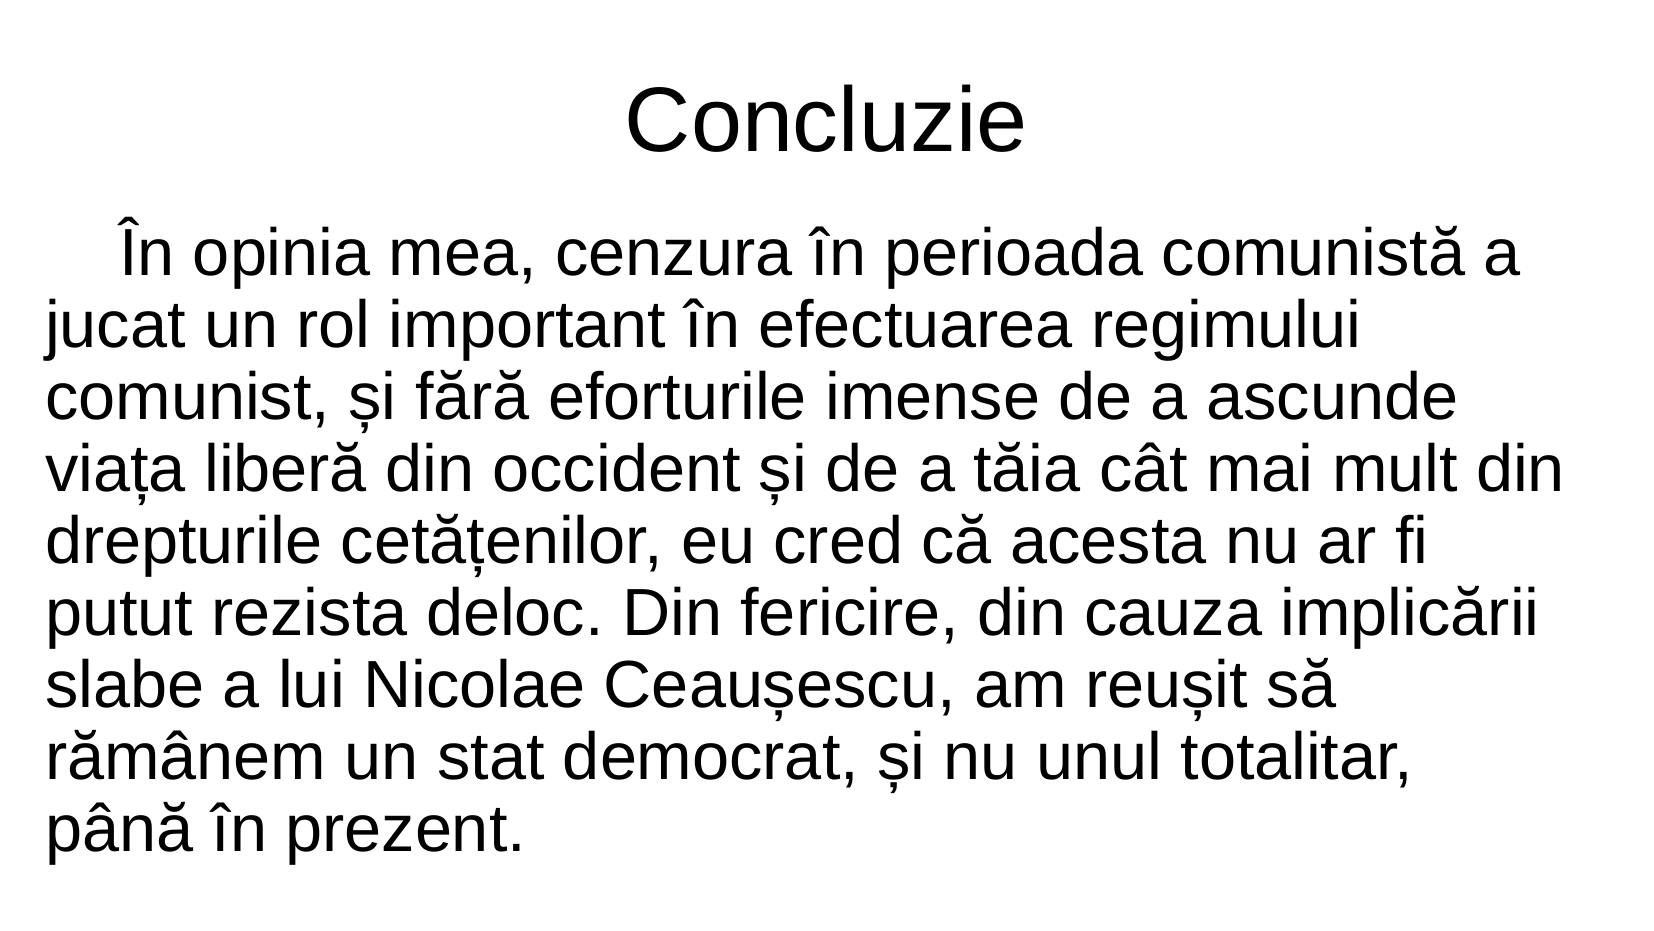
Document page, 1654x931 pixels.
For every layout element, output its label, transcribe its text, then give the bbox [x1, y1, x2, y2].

title Concluzie [82, 37, 1571, 193]
list În opinia mea, cenzura în perioada comunistă a jucat un rol important în efectuarea regimului comunist, și fără eforturile imense de a ascunde viața liberă din occident și de a tăia cât mai mult din drepturile cetățenilor, eu cred că acesta nu ar fi putut rezista deloc. Din fericire, din cauza implicării slabe a lui Nicolae Ceaușescu, am reușit să rămânem un stat democrat, și nu unul totalitar, până în prezent. [45, 217, 1571, 931]
